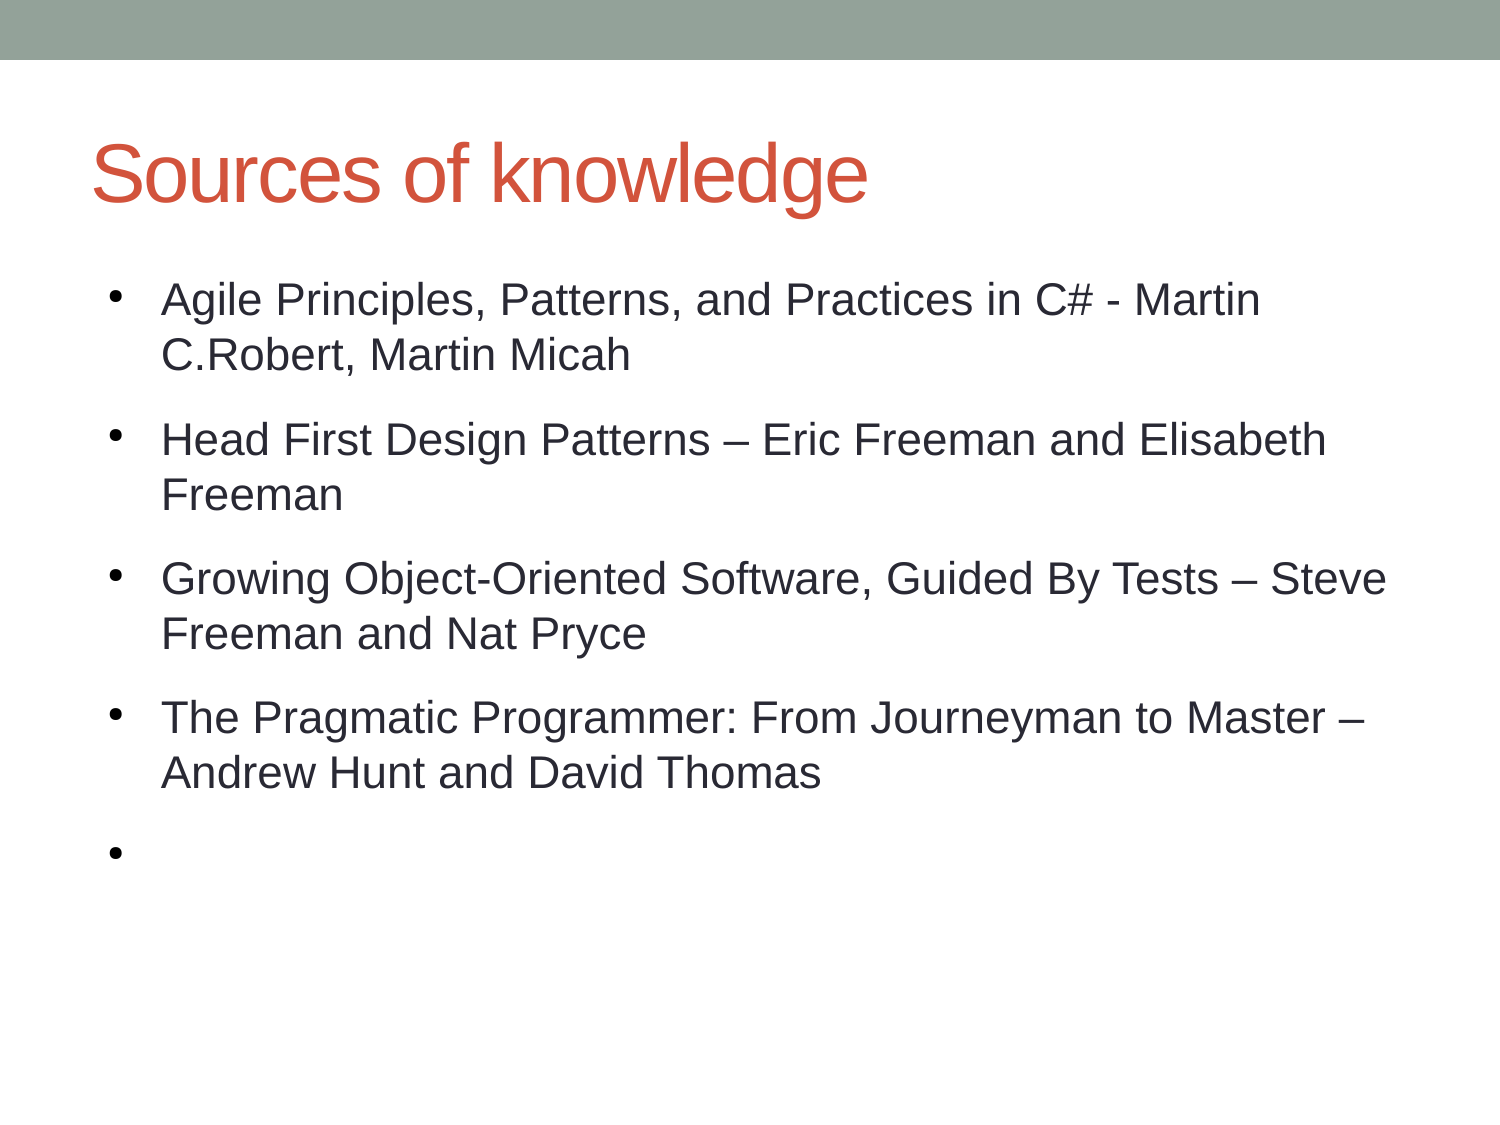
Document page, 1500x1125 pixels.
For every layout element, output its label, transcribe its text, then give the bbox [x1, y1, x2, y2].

list Agile Principles, Patterns, and Practices in C# - Martin C.Robert, Martin Micah Head First Design Patterns – Eric Freeman and Elisabeth Freeman Growing Object-Oriented Software, Guided By Tests – Steve Freeman and Nat Pryce The Pragmatic Programmer: From Journeyman to Master – Andrew Hunt and David Thomas [75, 262, 1425, 1063]
title Sources of knowledge [75, 87, 1425, 250]
